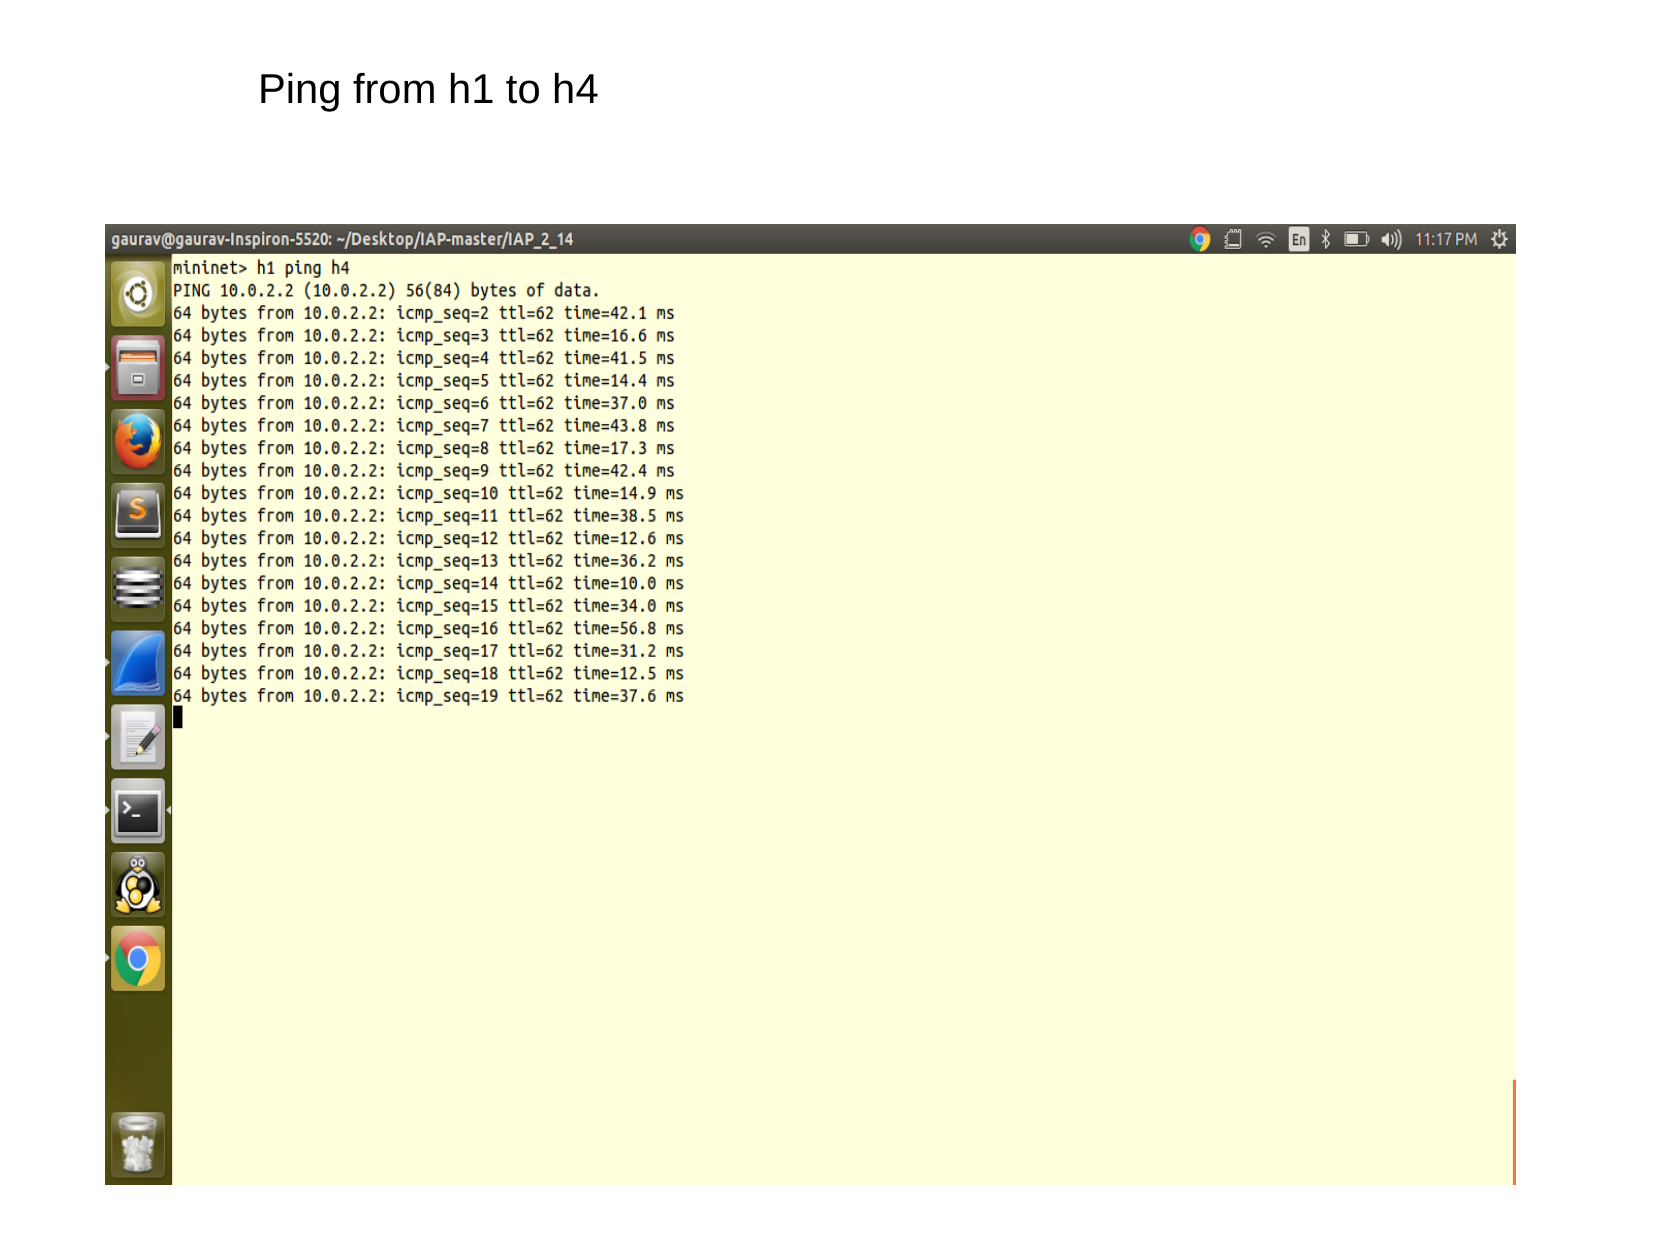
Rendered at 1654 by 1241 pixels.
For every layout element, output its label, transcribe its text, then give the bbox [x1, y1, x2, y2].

title Ping from h1 to h4 [86, 0, 1576, 193]
picture [105, 224, 1516, 1186]
